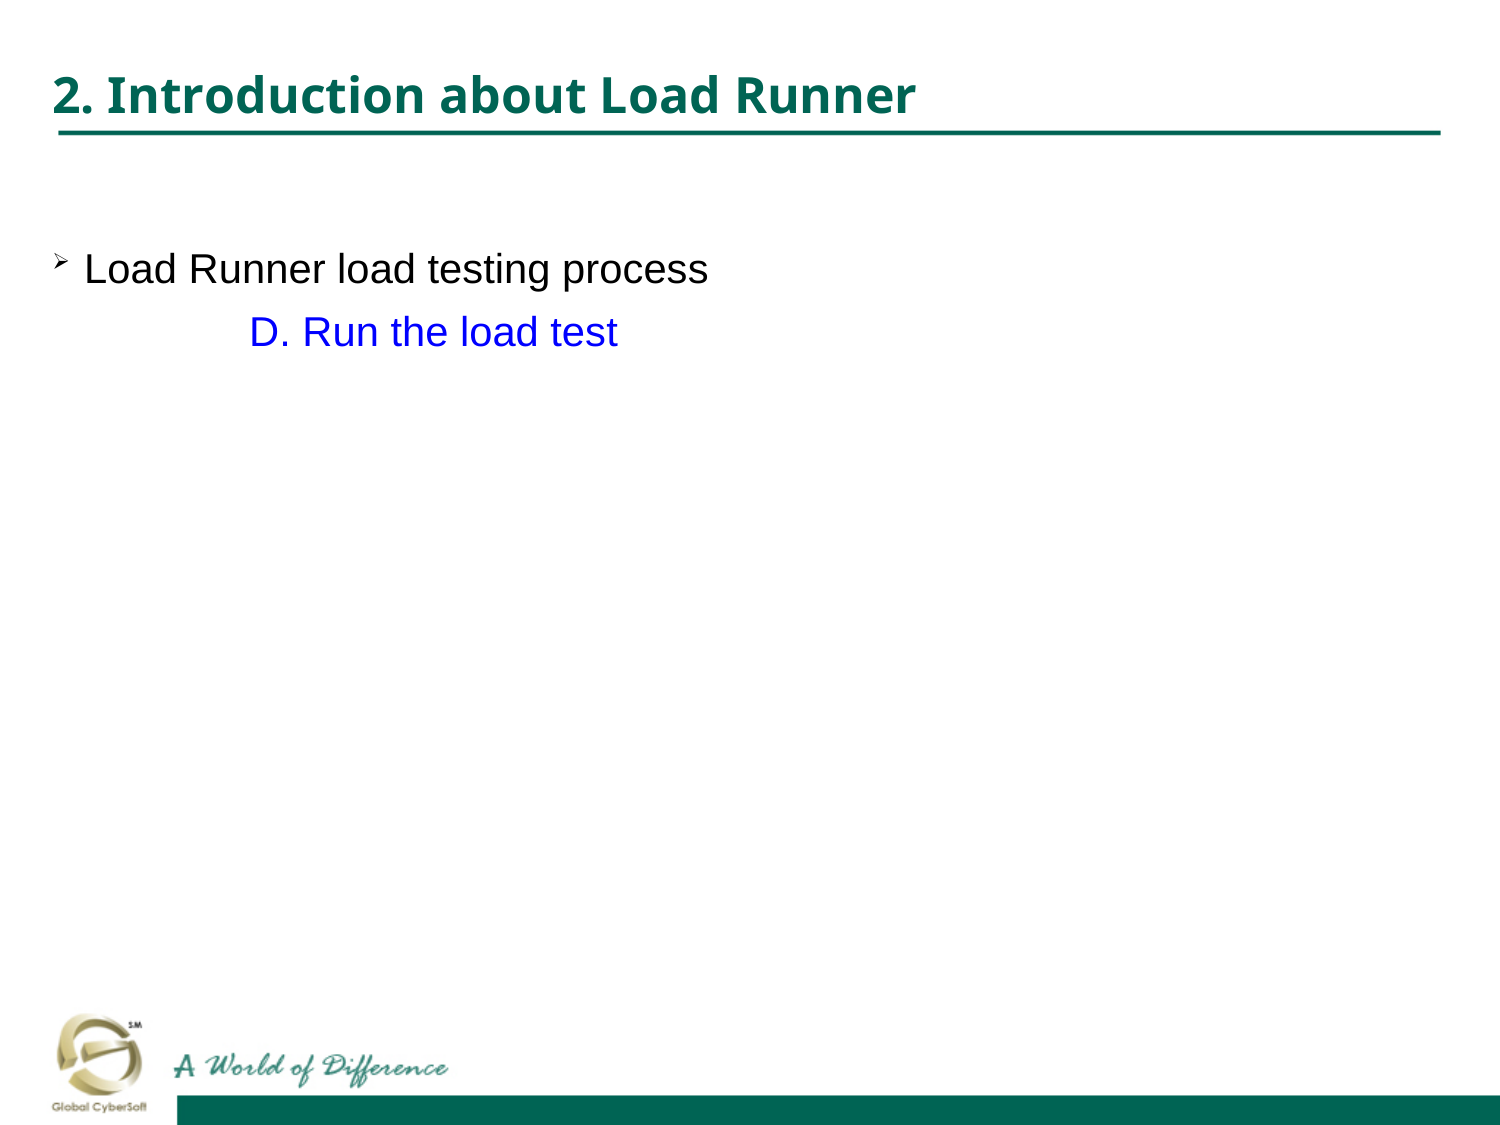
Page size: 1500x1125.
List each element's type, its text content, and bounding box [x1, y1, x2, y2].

list Load Runner load testing process D. Run the load test [37, 155, 1463, 1006]
picture [0, 0, 1500, 1125]
title 2. Introduction about Load Runner [37, 0, 1463, 155]
